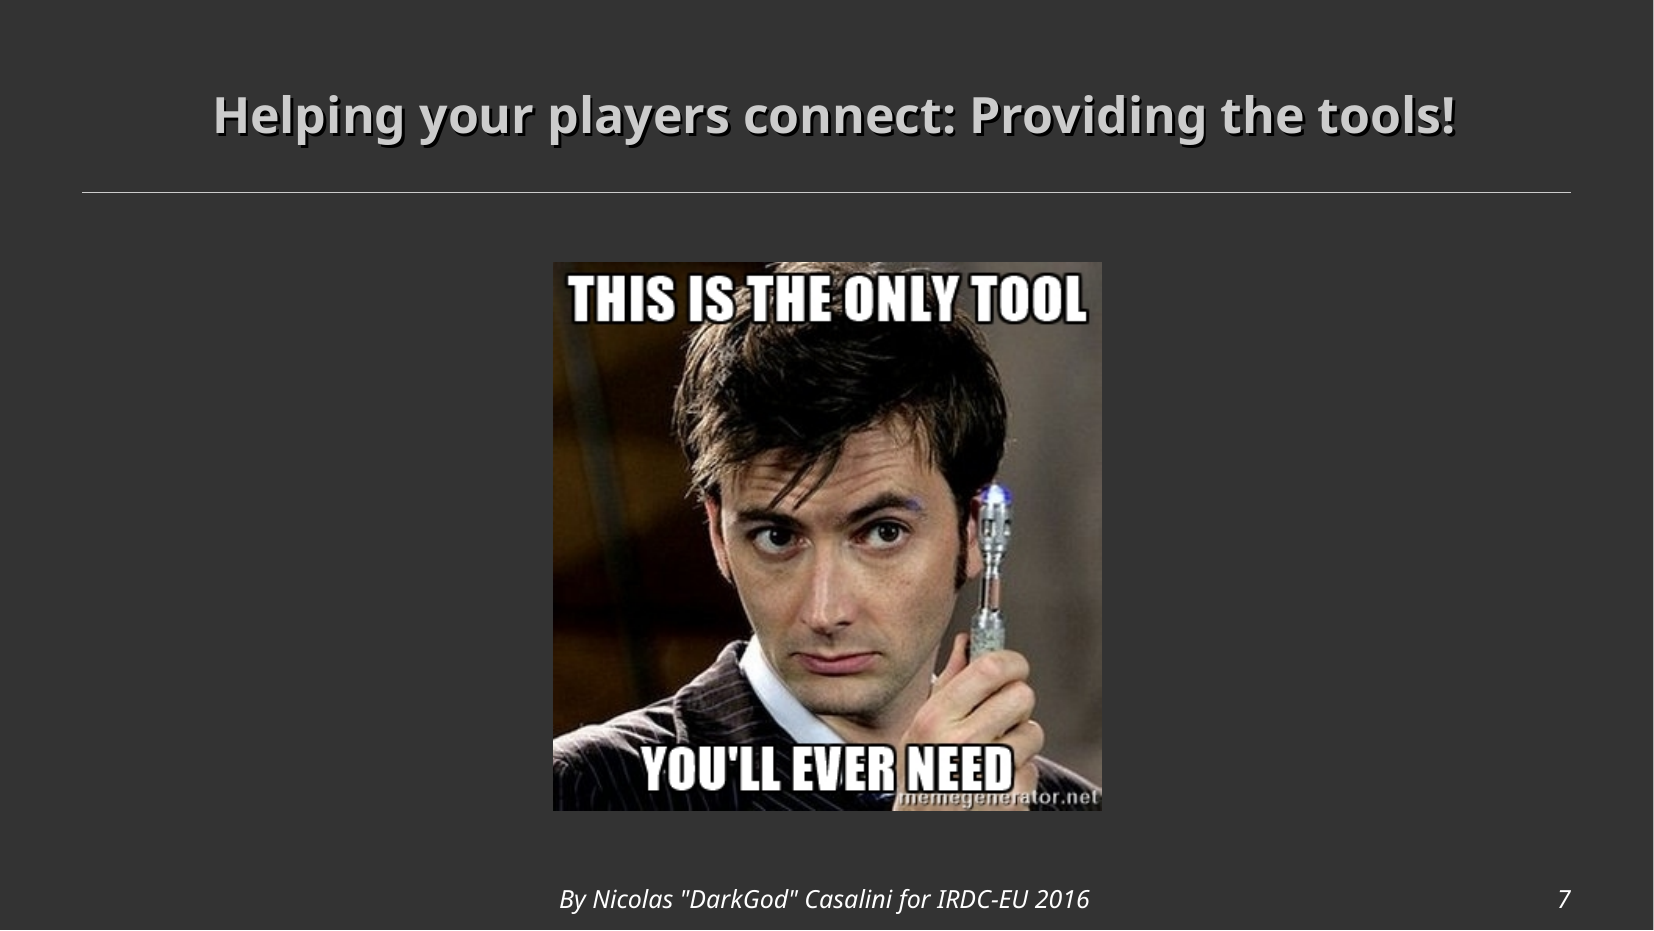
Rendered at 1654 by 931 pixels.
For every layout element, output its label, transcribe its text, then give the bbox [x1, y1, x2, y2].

picture [553, 262, 1102, 812]
title Helping your players connect: Providing the tools! [38, 37, 1595, 193]
